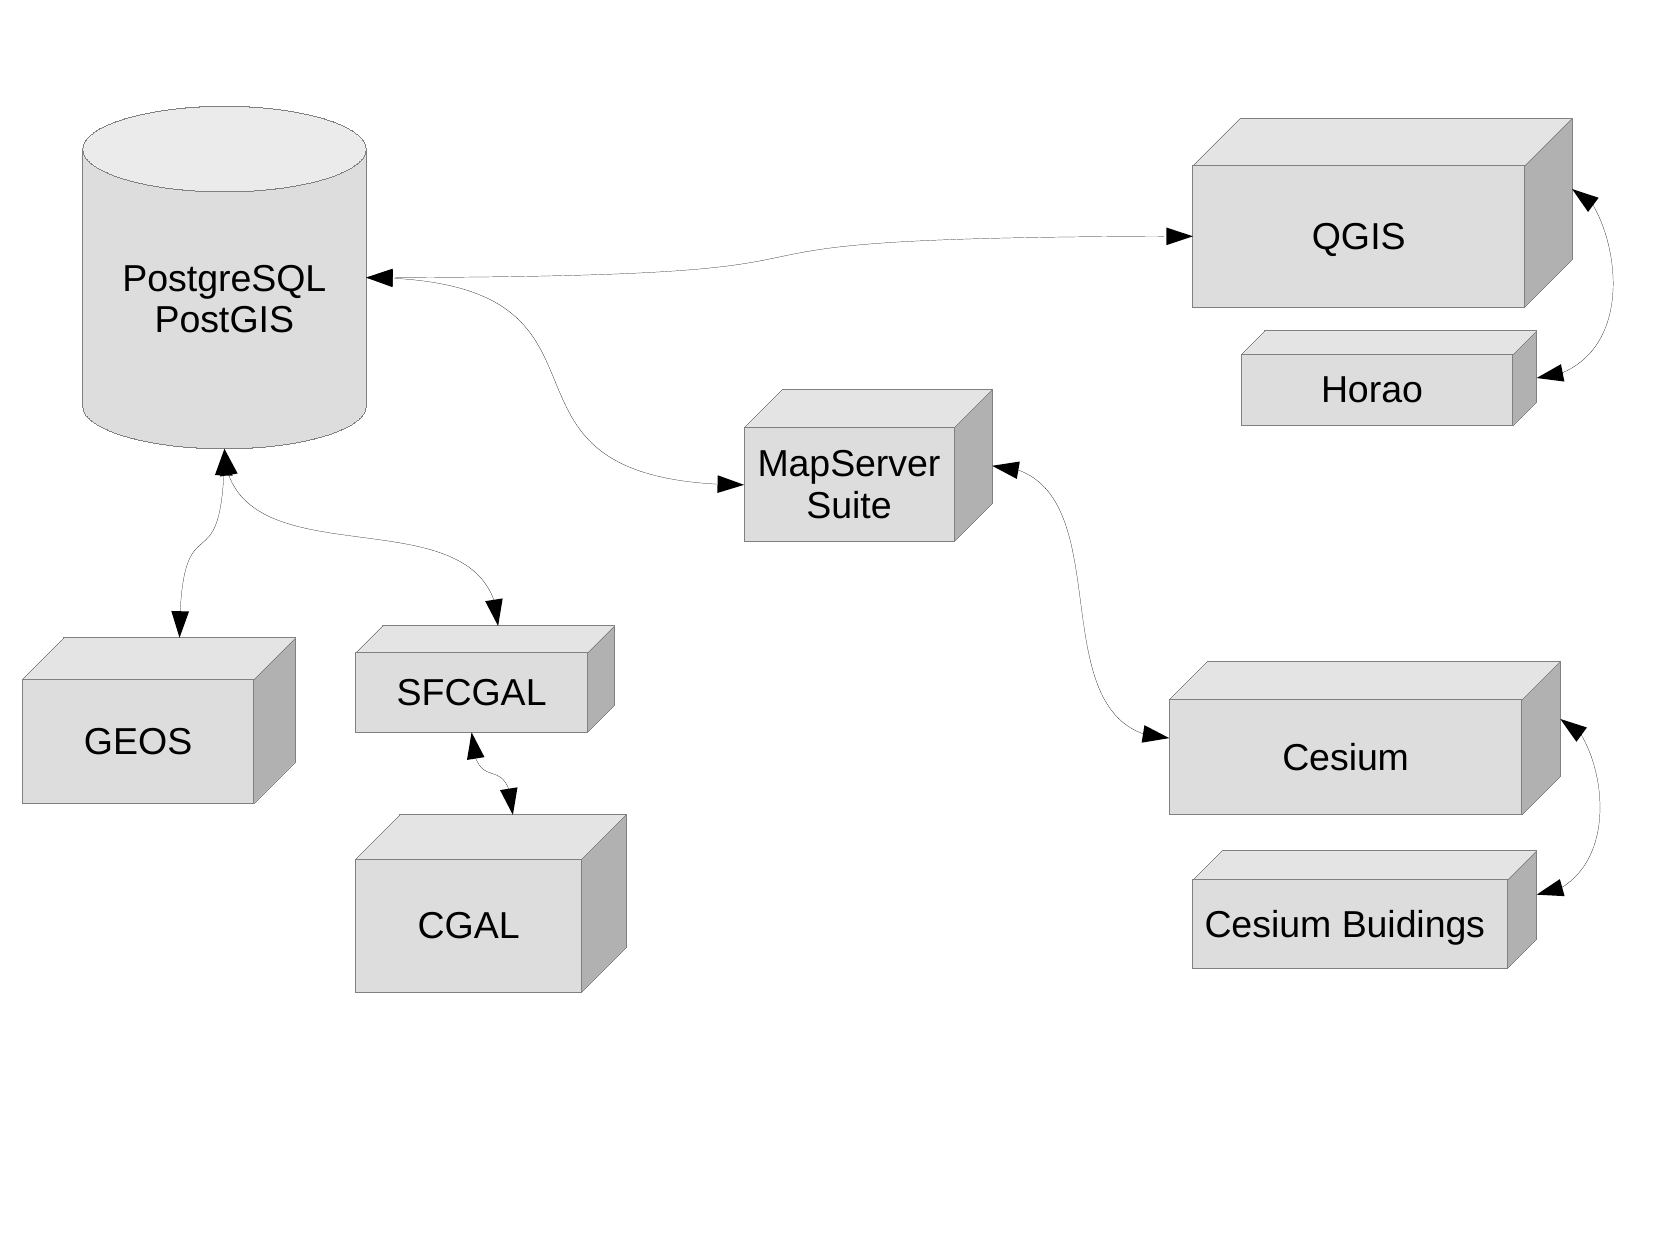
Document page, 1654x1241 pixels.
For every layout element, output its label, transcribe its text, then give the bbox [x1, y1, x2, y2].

text_box Cesium Buidings [1192, 880, 1507, 969]
text_box QGIS [1192, 166, 1524, 308]
text_box PostgreSQL PostGIS [82, 151, 367, 449]
text_box GEOS [22, 680, 253, 804]
text_box Horao [1241, 355, 1512, 426]
text_box SFCGAL [355, 653, 587, 733]
text_box Cesium [1169, 700, 1521, 815]
text_box CGAL [355, 860, 581, 993]
text_box MapServer Suite [744, 428, 954, 542]
